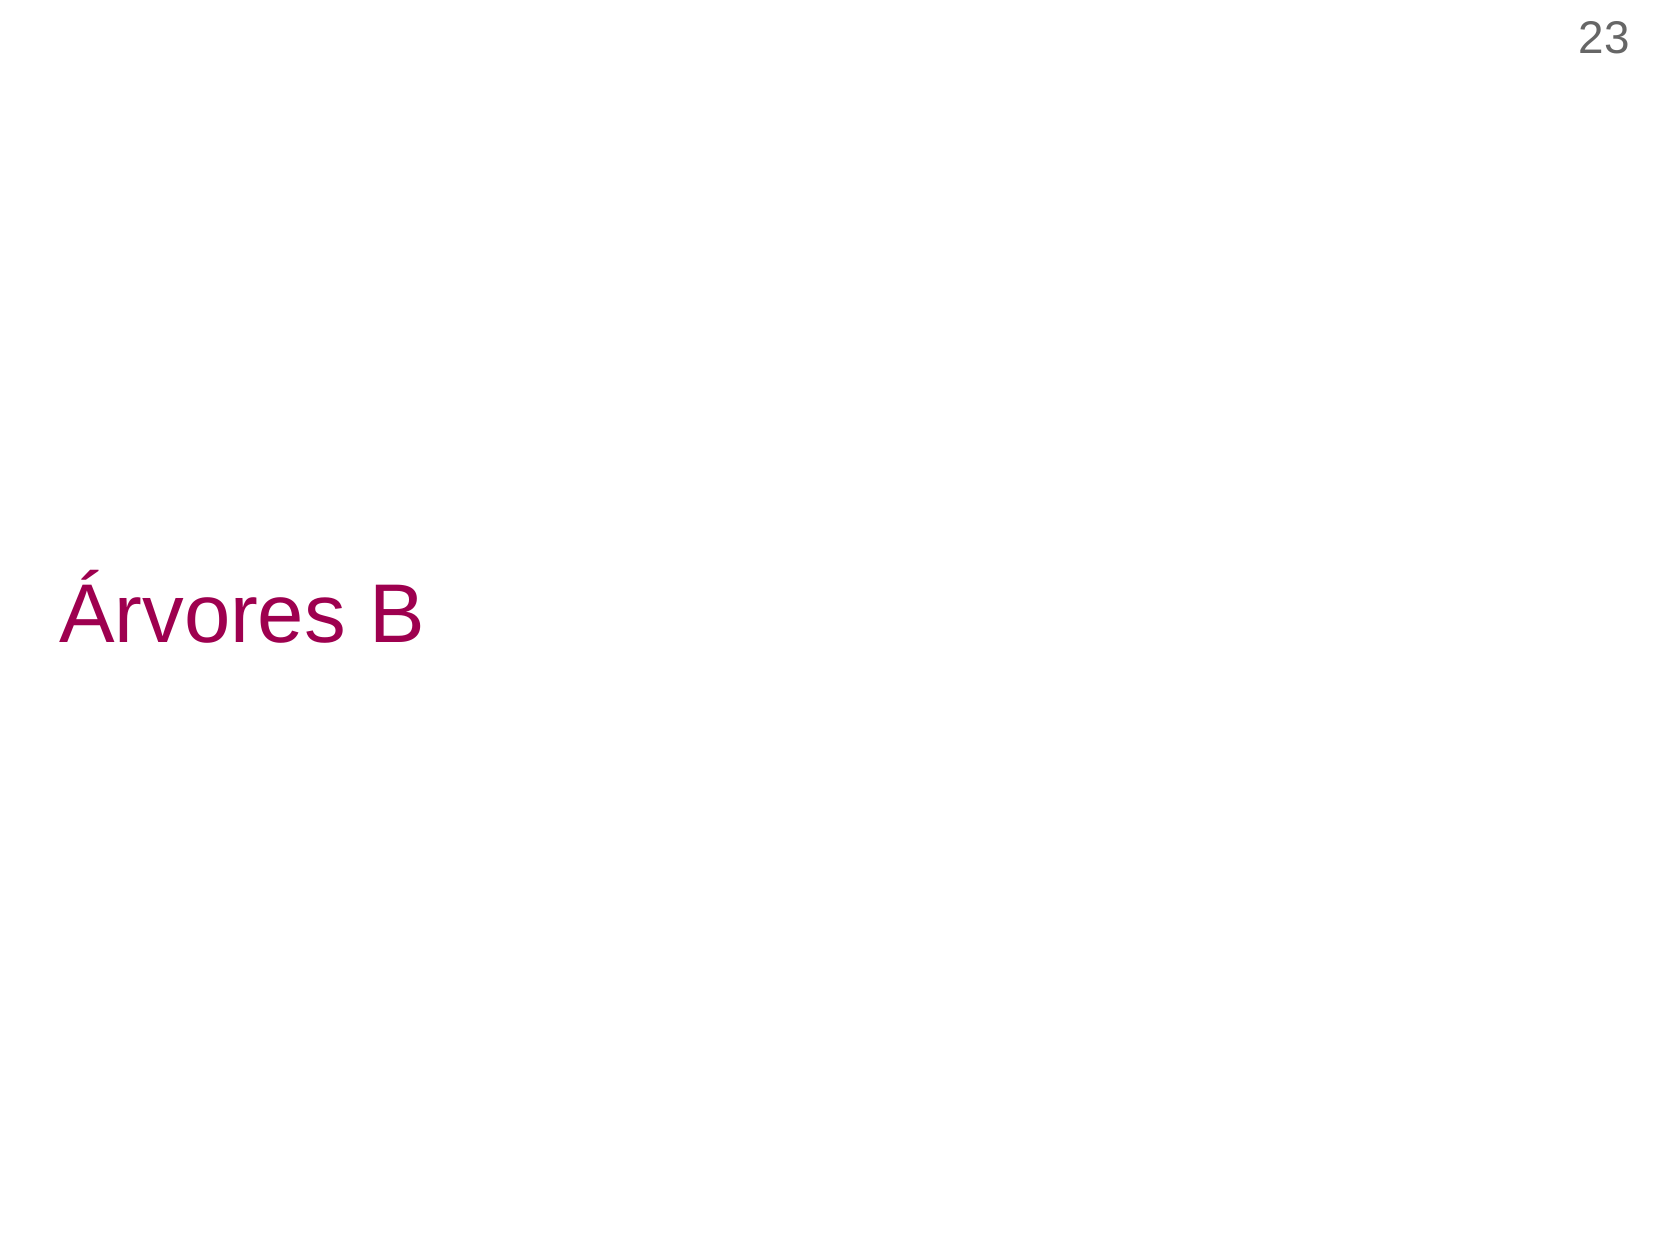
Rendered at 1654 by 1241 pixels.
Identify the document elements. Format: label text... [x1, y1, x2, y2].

title Árvores B [59, 35, 1595, 1199]
